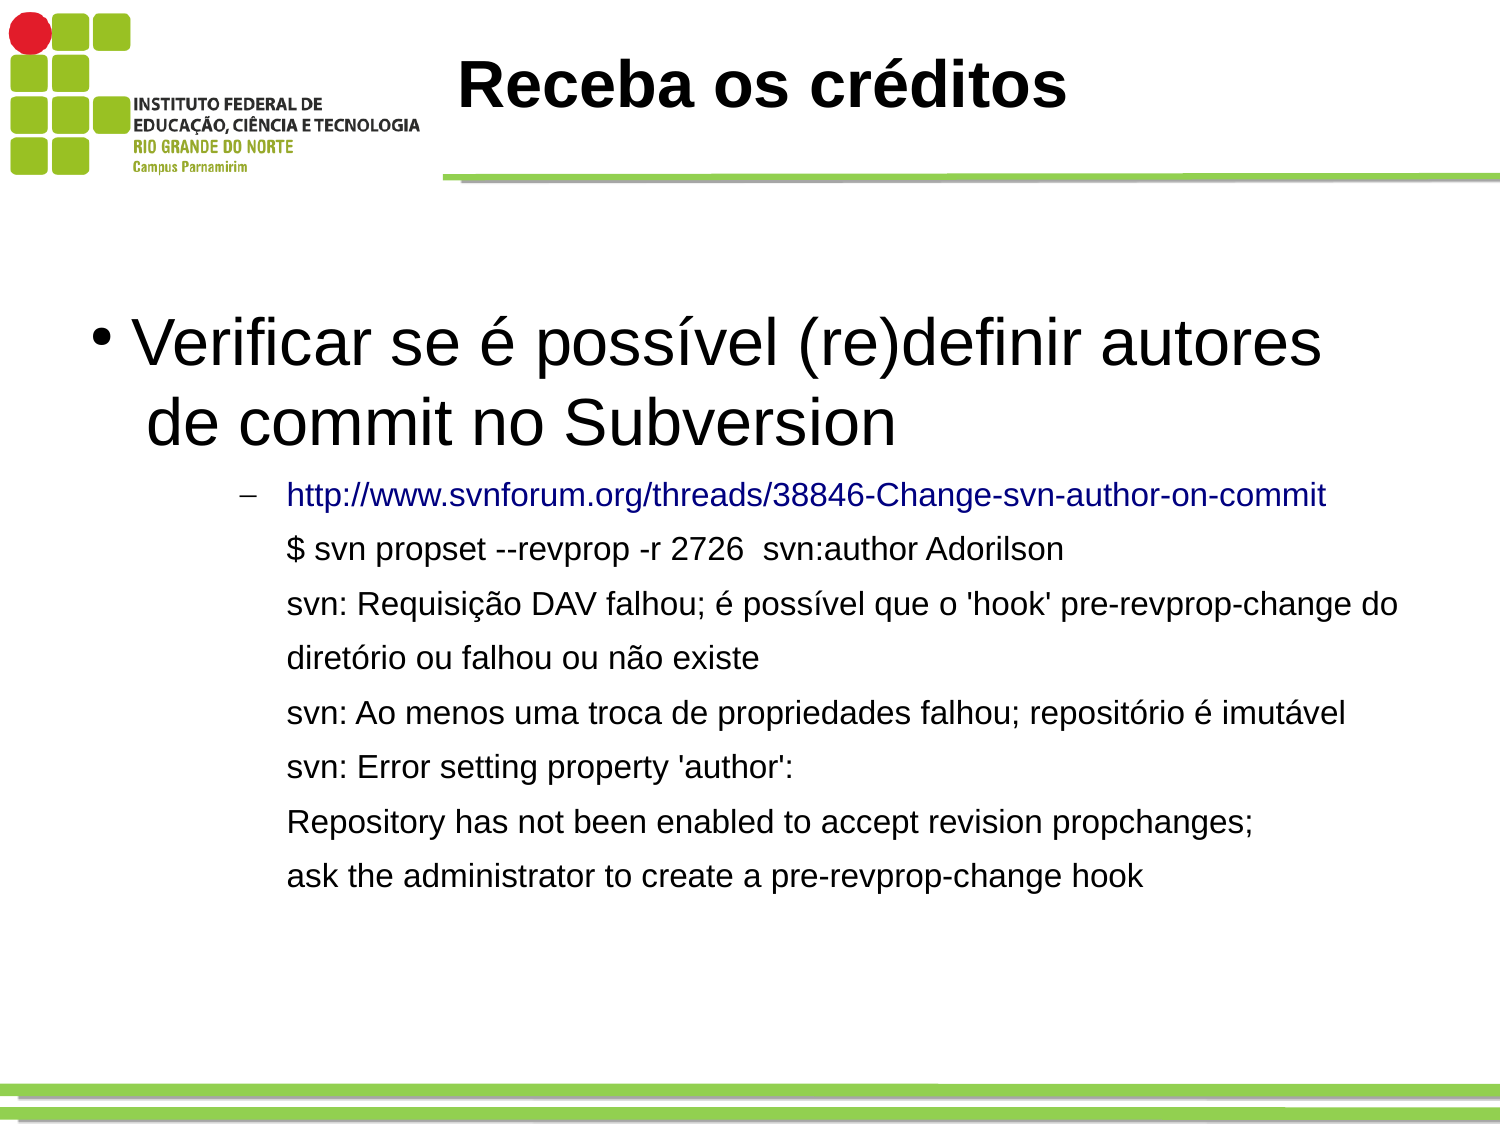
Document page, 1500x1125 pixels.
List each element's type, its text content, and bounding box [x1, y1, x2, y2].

list Verificar se é possível (re)definir autores de commit no Subversion http://www.svnforum.org/threads/38846-Change-svn-author-on-commit $ svn propset --revprop -r 2726 svn:author Adorilson svn: Requisição DAV falhou; é possível que o 'hook' pre-revprop-change do diretório ou falhou ou não existe svn: Ao menos uma troca de propriedades falhou; repositório é imutável svn: Error setting property 'author': Repository has not been enabled to accept revision propchanges; ask the administrator to create a pre-revprop-change hook [75, 290, 1424, 1034]
picture [5, 2, 430, 182]
title Receba os créditos [442, 0, 1499, 170]
